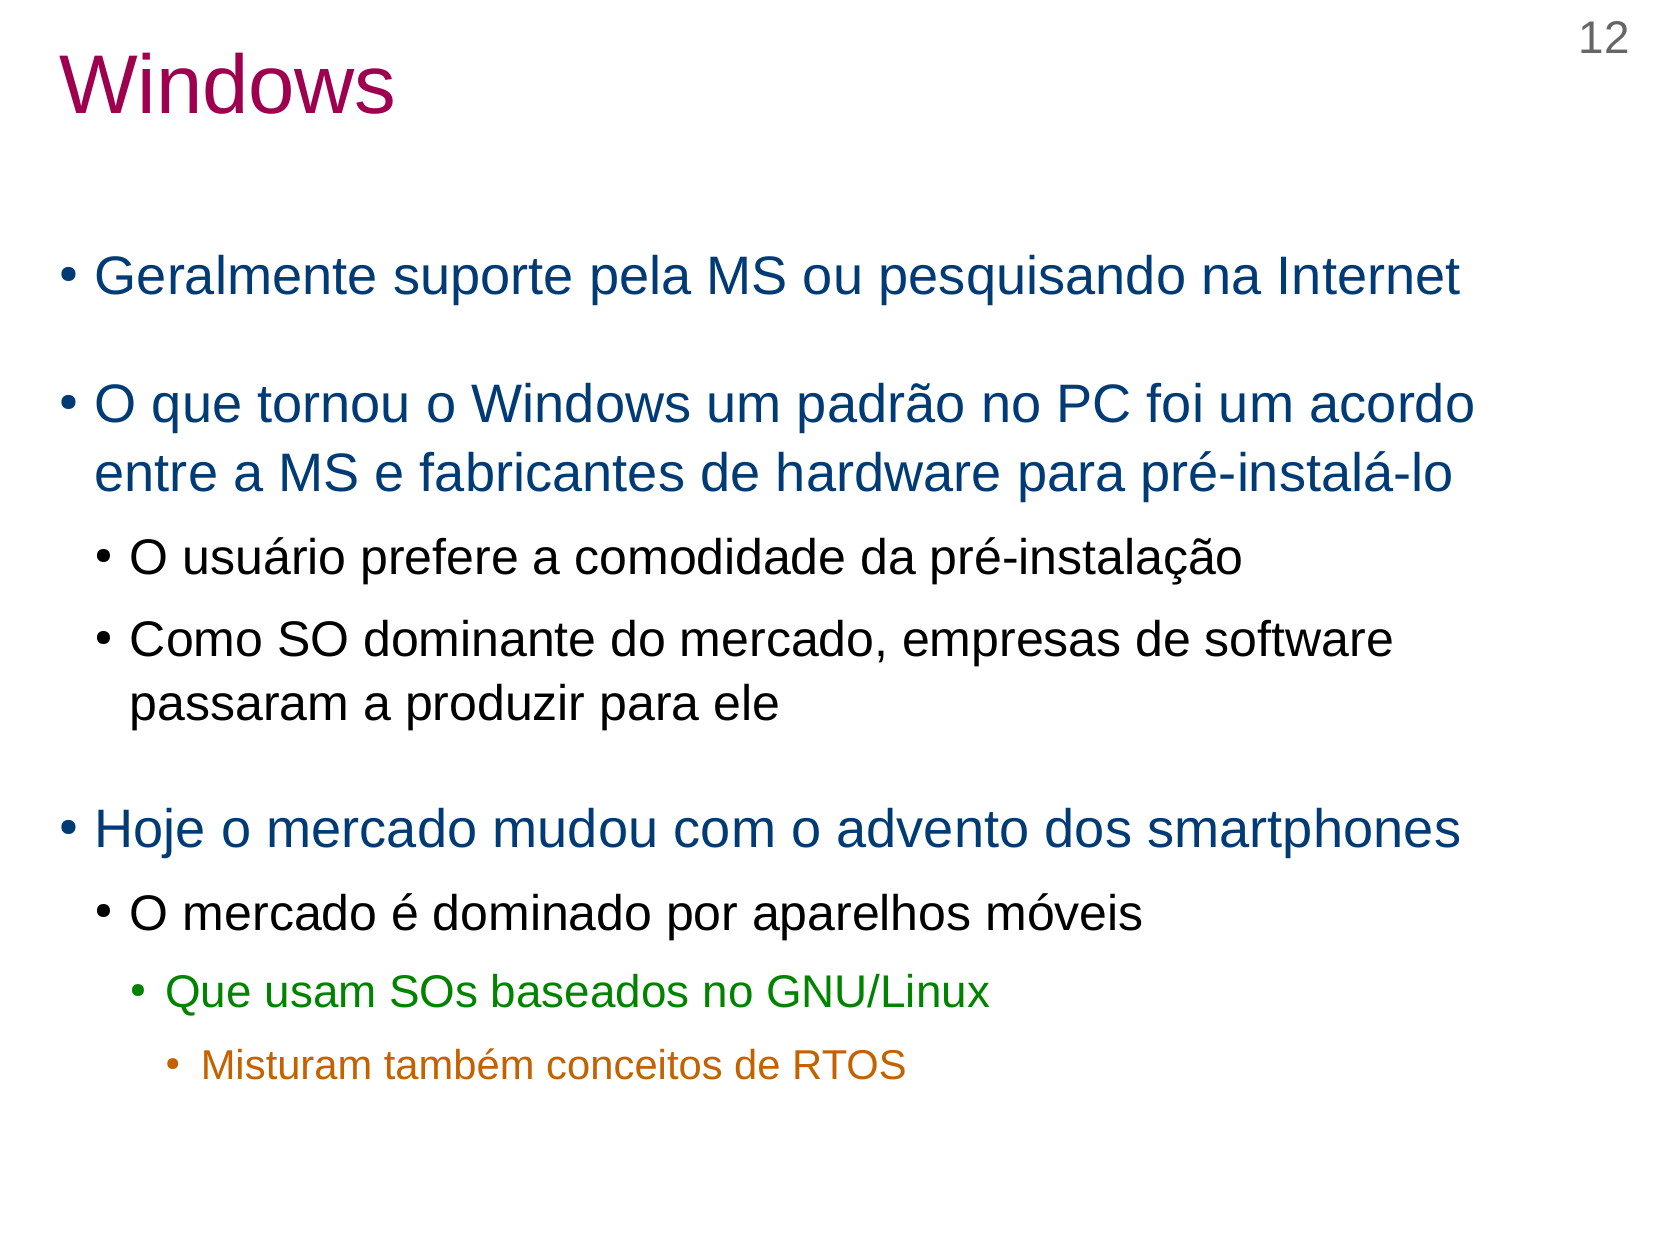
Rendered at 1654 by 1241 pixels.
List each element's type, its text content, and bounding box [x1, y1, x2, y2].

list Geralmente suporte pela MS ou pesquisando na Internet O que tornou o Windows um padrão no PC foi um acordo entre a MS e fabricantes de hardware para pré-instalá-lo O usuário prefere a comodidade da pré-instalação Como SO dominante do mercado, empresas de software passaram a produzir para ele Hoje o mercado mudou com o advento dos smartphones O mercado é dominado por aparelhos móveis Que usam SOs baseados no GNU/Linux Misturam também conceitos de RTOS [59, 236, 1595, 1211]
title Windows [59, 29, 1595, 148]
